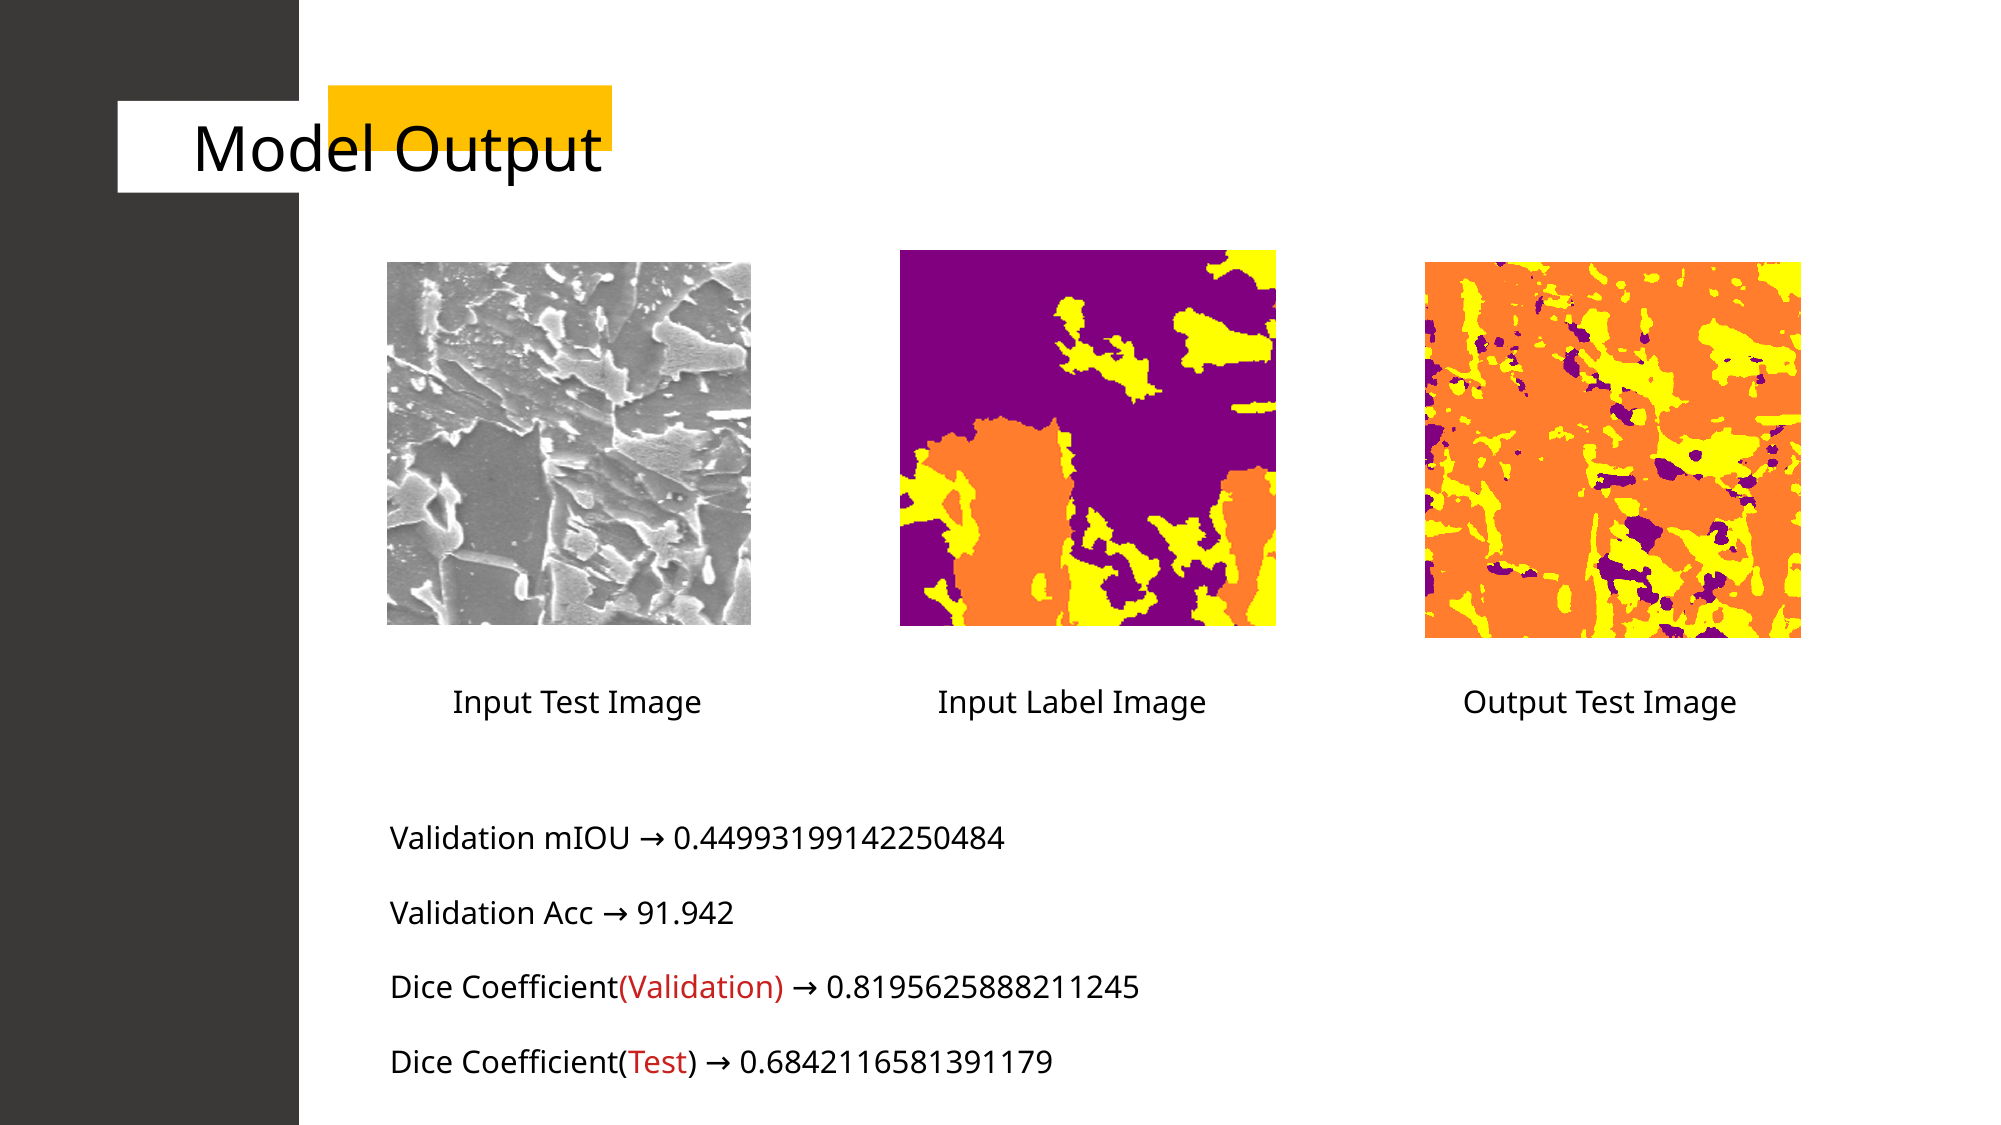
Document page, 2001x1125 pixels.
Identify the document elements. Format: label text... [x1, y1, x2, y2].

picture [900, 250, 1276, 626]
text_box Validation mIOU → 0.44993199142250484 Validation Acc → 91.942 Dice Coefficient(Validation) → 0.8195625888211245 Dice Coefficient(Test) → 0.6842116581391179 [374, 810, 1238, 1088]
picture [387, 262, 751, 626]
text_box Input Test Image [438, 674, 753, 728]
text_box Output Test Image [1448, 674, 1801, 728]
text_box [117, 85, 612, 193]
picture [1425, 262, 1801, 638]
picture [0, 0, 299, 1125]
text_box Model Output [178, 101, 619, 192]
text_box Input Label Image [923, 674, 1276, 728]
